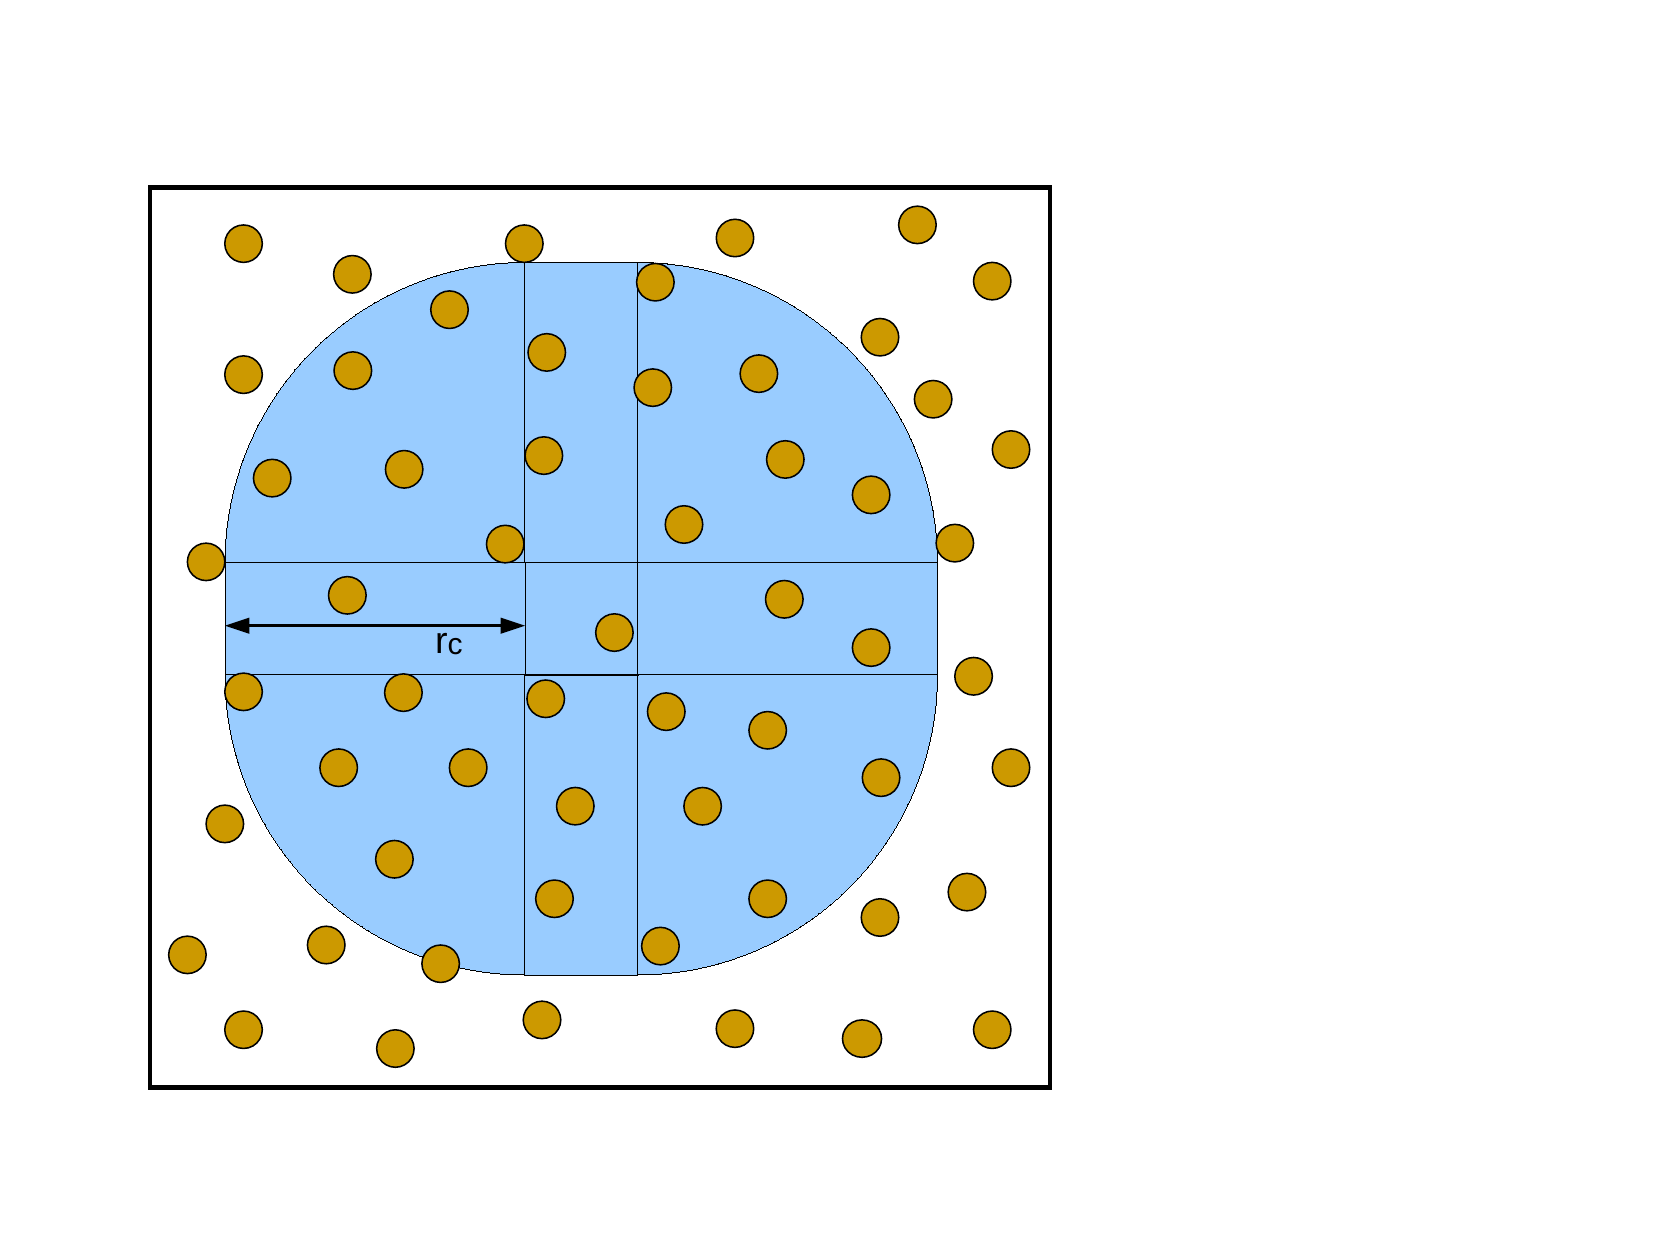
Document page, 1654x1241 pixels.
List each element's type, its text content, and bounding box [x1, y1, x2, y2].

text_box [992, 748, 1030, 787]
text_box [861, 318, 899, 356]
text_box [224, 355, 263, 394]
text_box [954, 657, 993, 696]
text_box [224, 1011, 263, 1049]
text_box rc [420, 612, 478, 676]
text_box [898, 206, 937, 244]
text_box [333, 255, 372, 294]
text_box [973, 1011, 1011, 1049]
text_box [716, 1009, 754, 1048]
text_box [224, 224, 263, 263]
text_box [973, 262, 1011, 300]
text_box [523, 1001, 561, 1039]
text_box [187, 224, 974, 983]
text_box [948, 873, 986, 911]
text_box [861, 898, 899, 937]
text_box [914, 380, 952, 418]
text_box [307, 926, 346, 964]
text_box [992, 430, 1030, 469]
text_box [716, 219, 754, 257]
text_box [168, 936, 207, 974]
text_box [842, 1019, 882, 1058]
text_box [376, 1029, 415, 1068]
text_box [206, 805, 244, 843]
